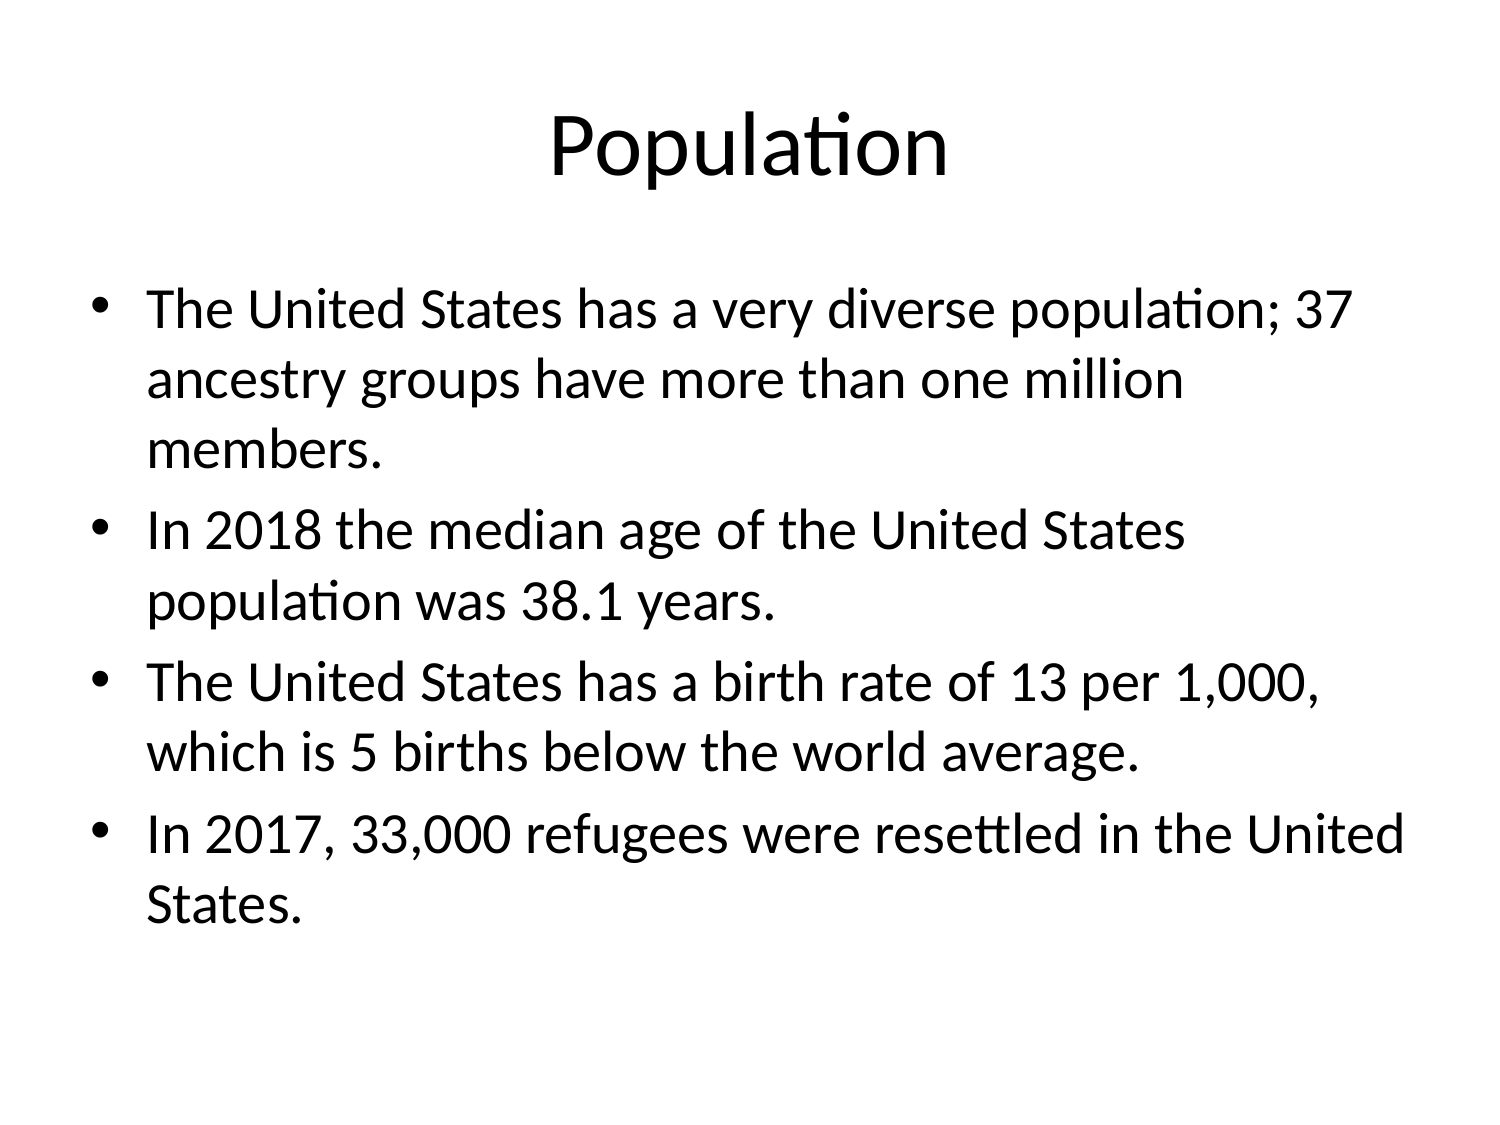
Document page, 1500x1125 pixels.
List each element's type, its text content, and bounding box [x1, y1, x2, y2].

list The United States has a very diverse population; 37 ancestry groups have more than one million members. In 2018 the median age of the United States population was 38.1 years. The United States has a birth rate of 13 per 1,000, which is 5 births below the world average. In 2017, 33,000 refugees were resettled in the United States. [75, 262, 1425, 1005]
title Population [75, 45, 1425, 233]
